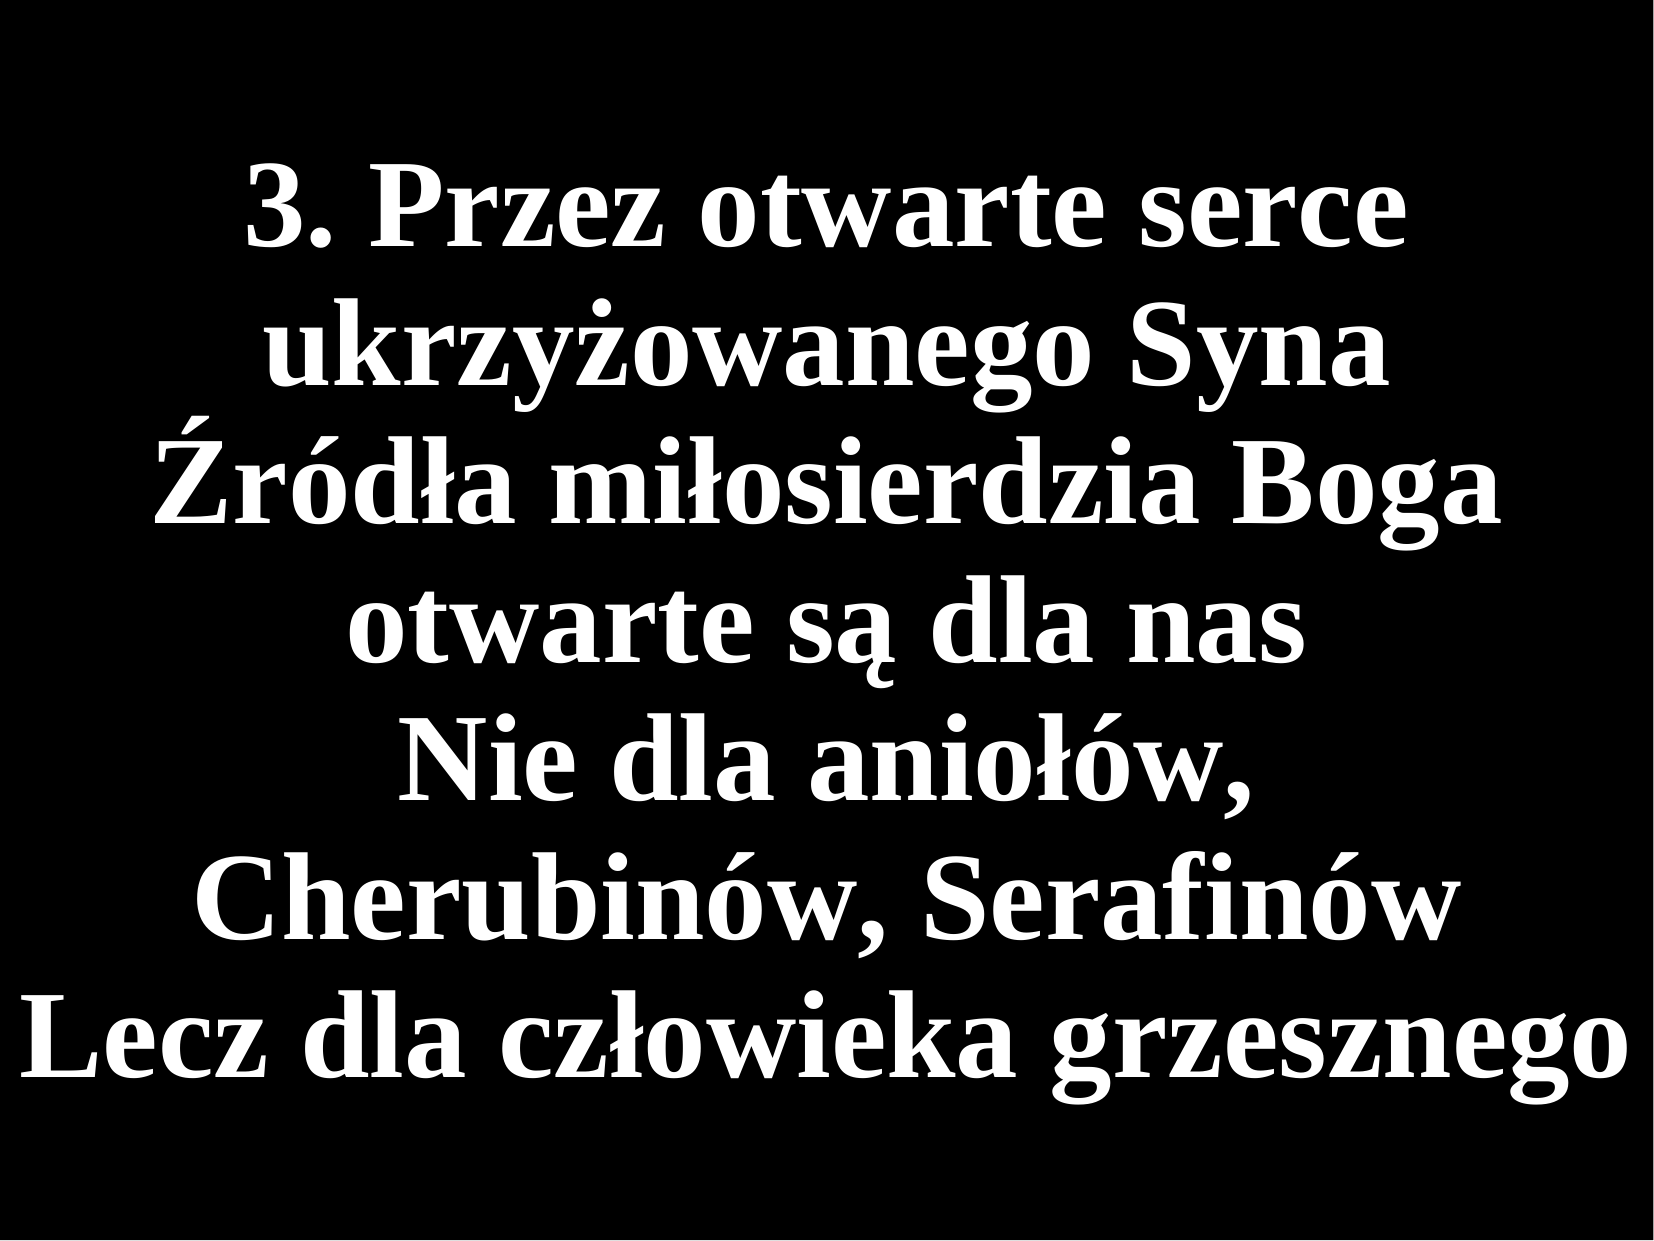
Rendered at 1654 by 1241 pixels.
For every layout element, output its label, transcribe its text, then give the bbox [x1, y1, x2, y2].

title 3. Przez otwarte serce ukrzyżowanego Syna Źródła miłosierdzia Boga otwarte są dla nas Nie dla aniołów, Cherubinów, Serafinów Lecz dla człowieka grzesznego [0, 0, 1654, 1241]
